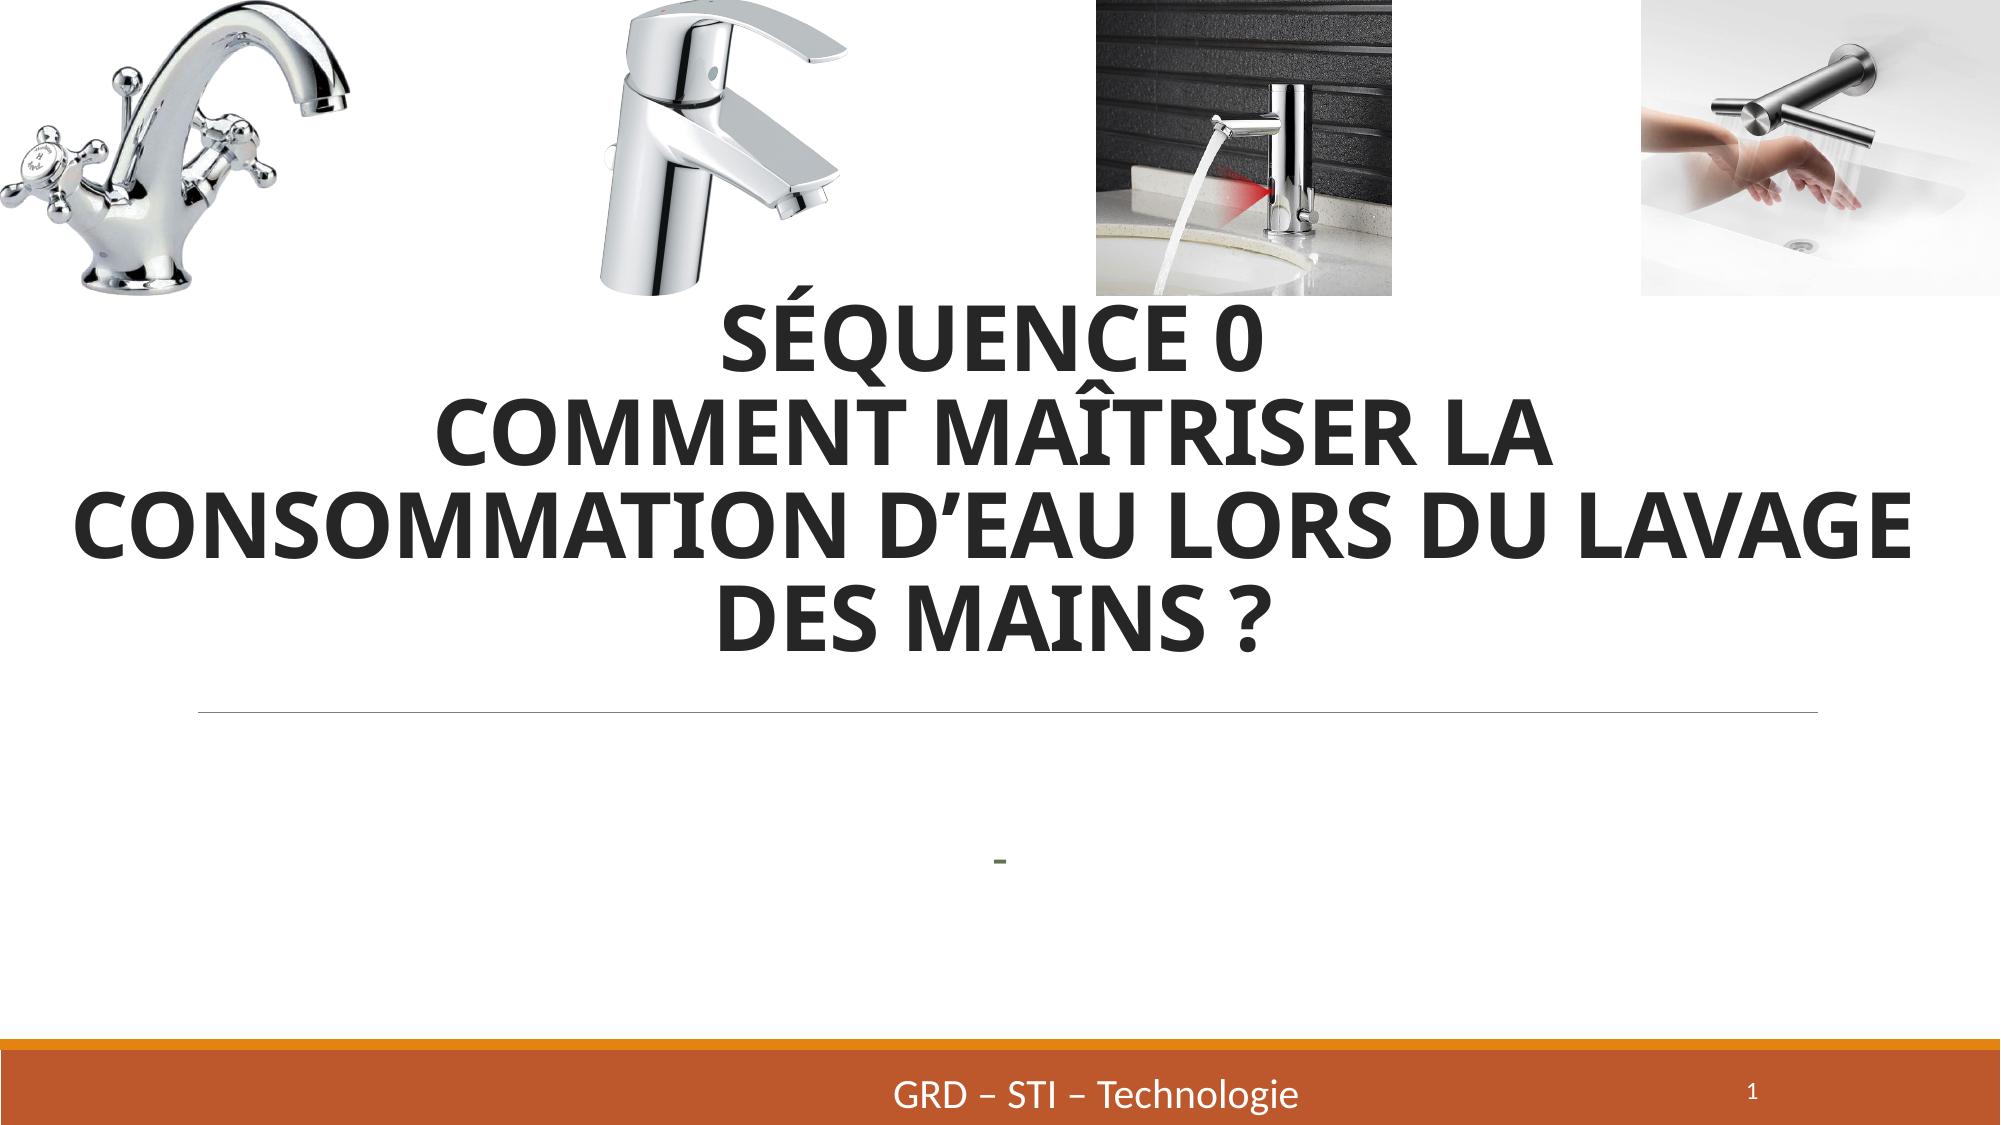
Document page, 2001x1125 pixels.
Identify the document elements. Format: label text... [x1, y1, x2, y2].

picture [0, 0, 351, 296]
picture [600, 0, 848, 296]
picture [1096, 0, 1392, 296]
subtitle - [56, 800, 1946, 919]
title Séquence 0 Comment maîtriser la consommation d’eau lors du lavage des mains ? [55, 258, 1945, 710]
picture [1641, 0, 2000, 296]
